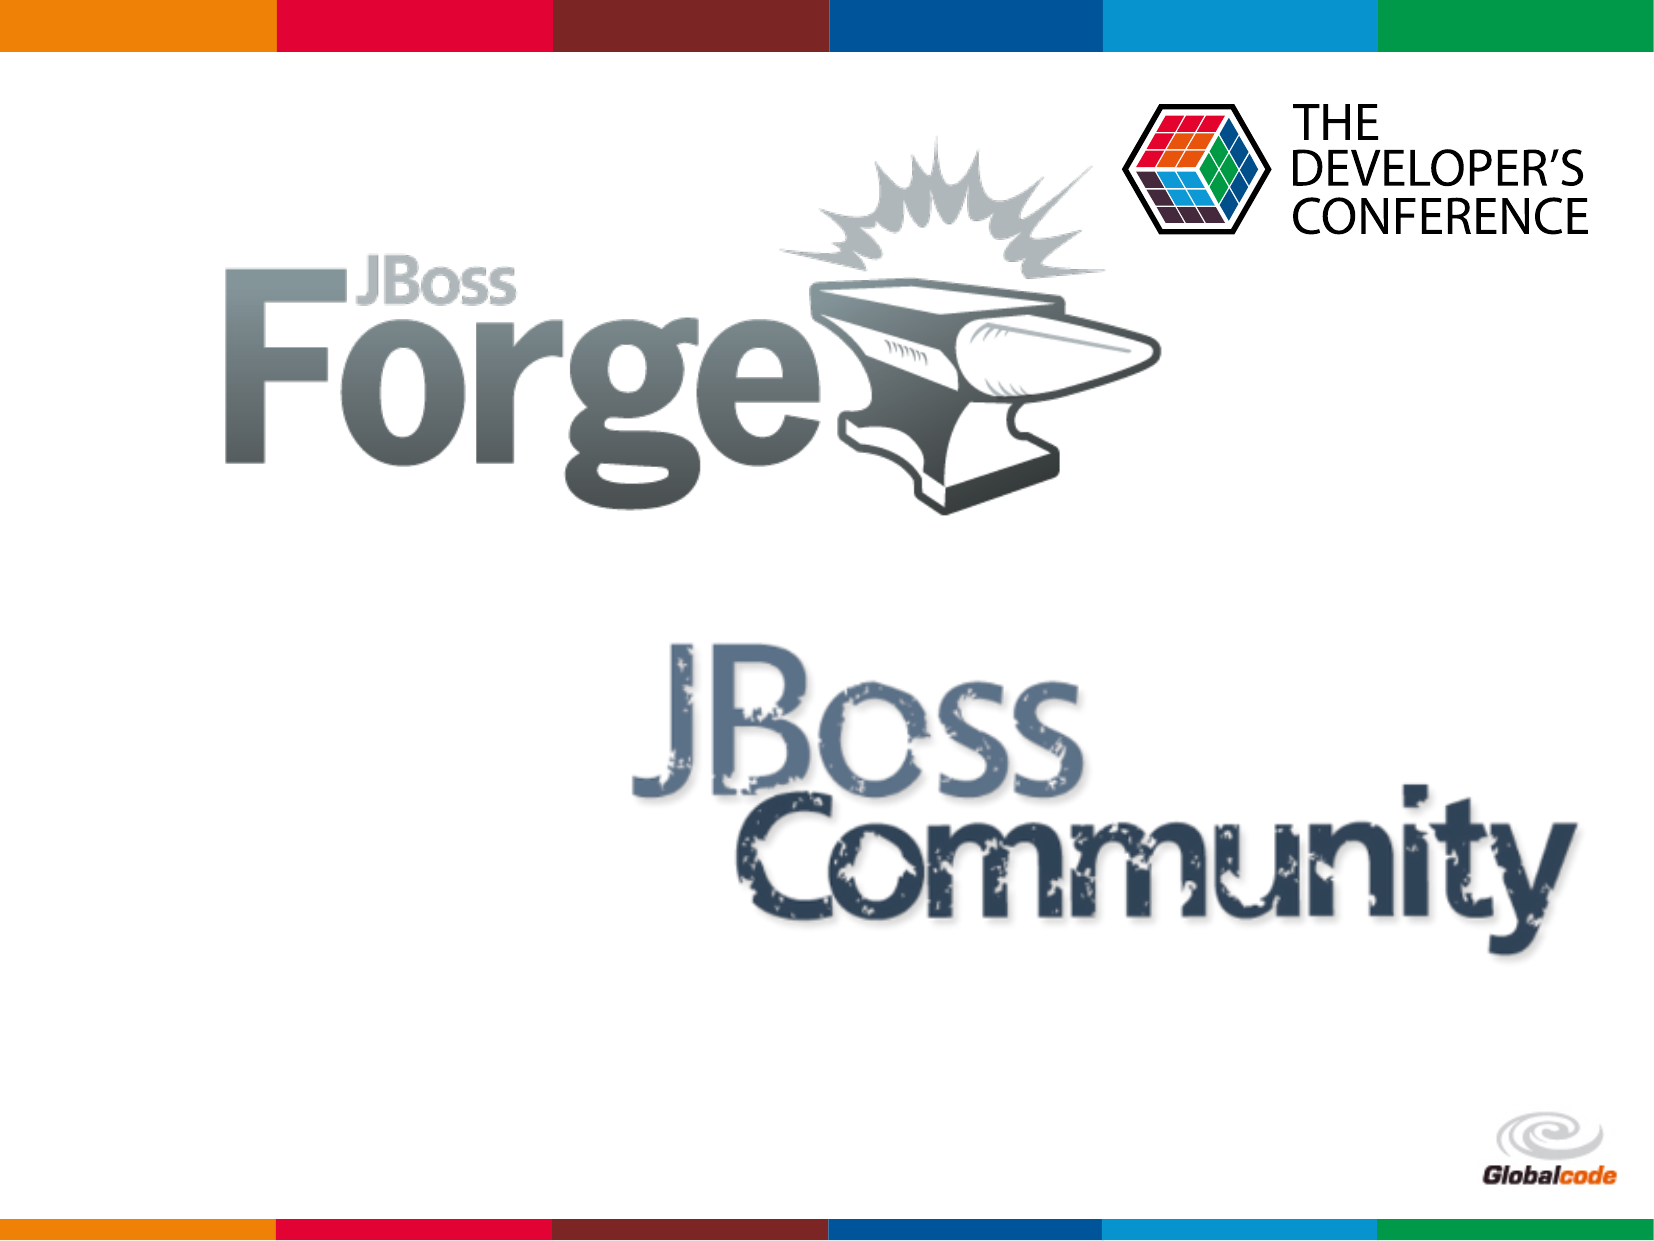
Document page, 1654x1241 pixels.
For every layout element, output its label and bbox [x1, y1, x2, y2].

picture [591, 614, 1613, 976]
picture [1464, 1062, 1638, 1219]
picture [225, 135, 1163, 517]
